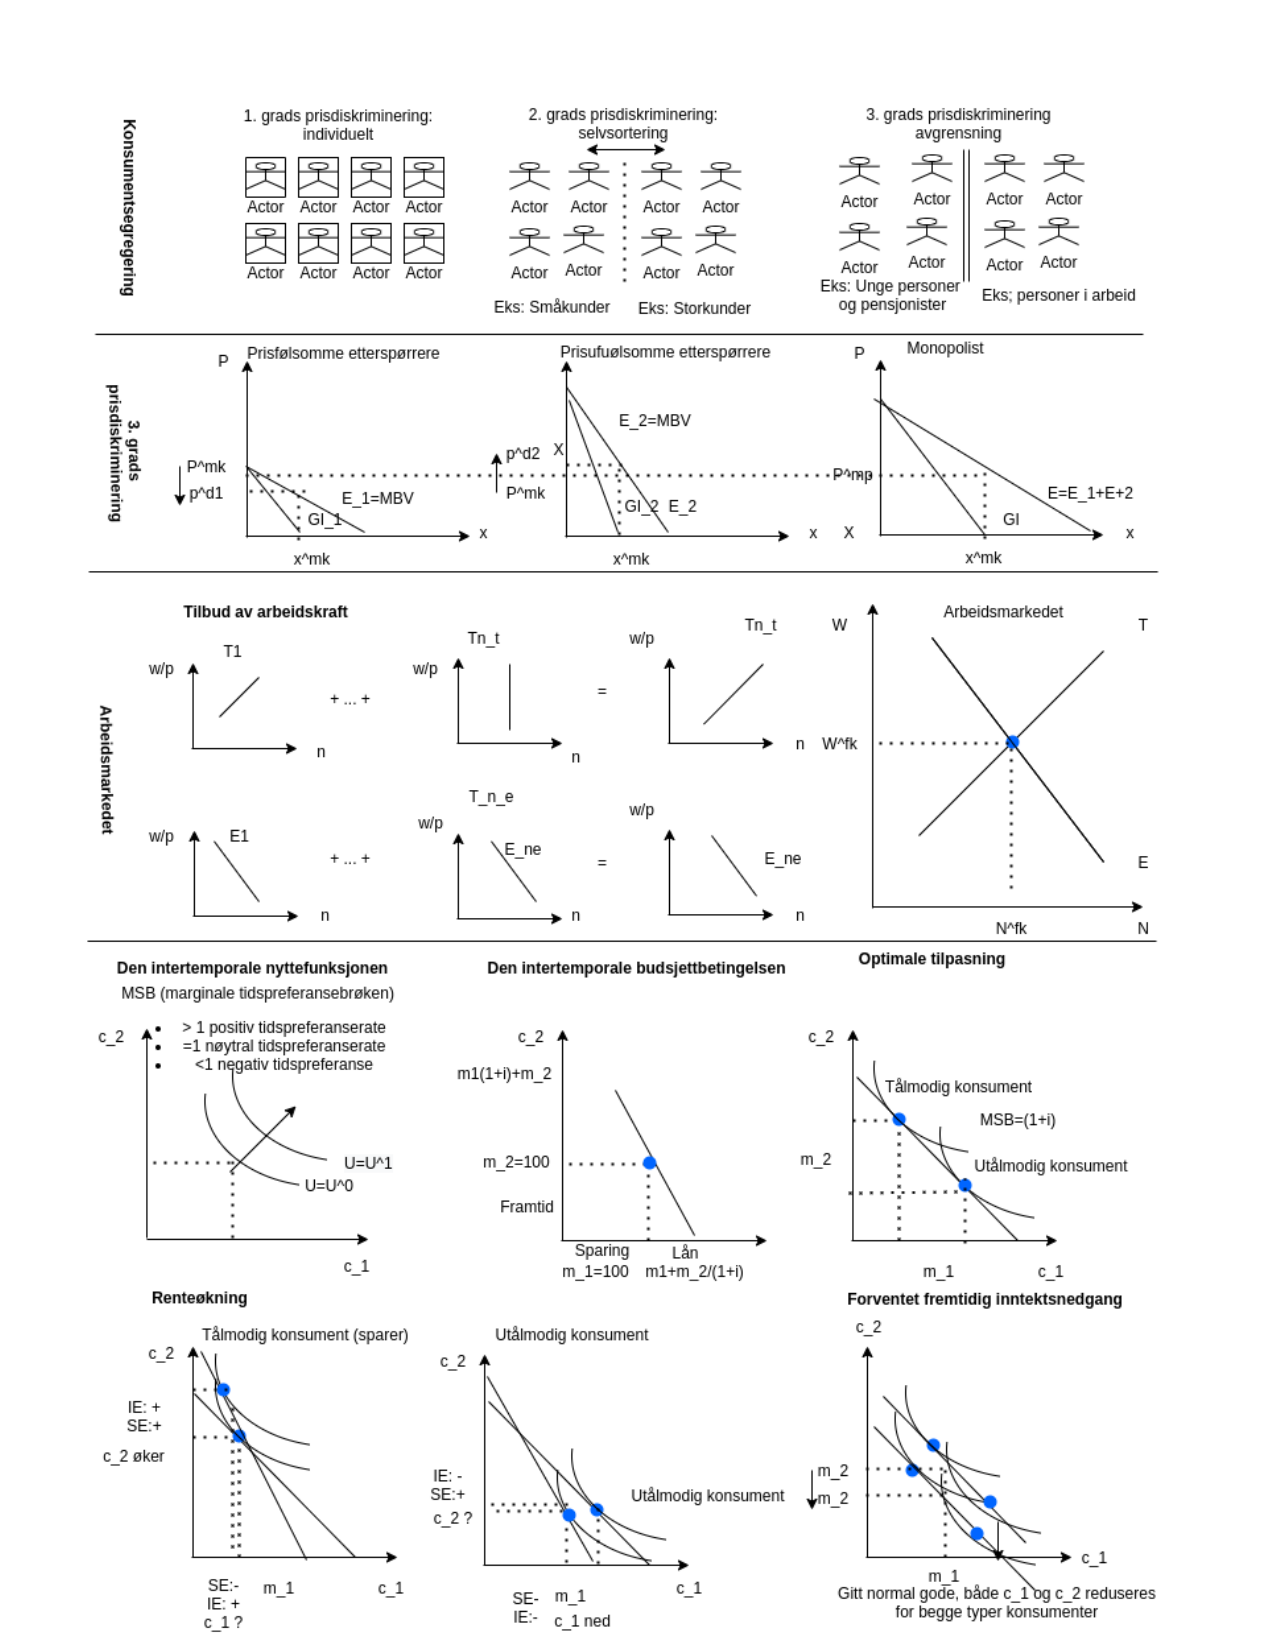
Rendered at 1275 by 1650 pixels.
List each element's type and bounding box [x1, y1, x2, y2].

picture [87, 103, 1185, 1636]
